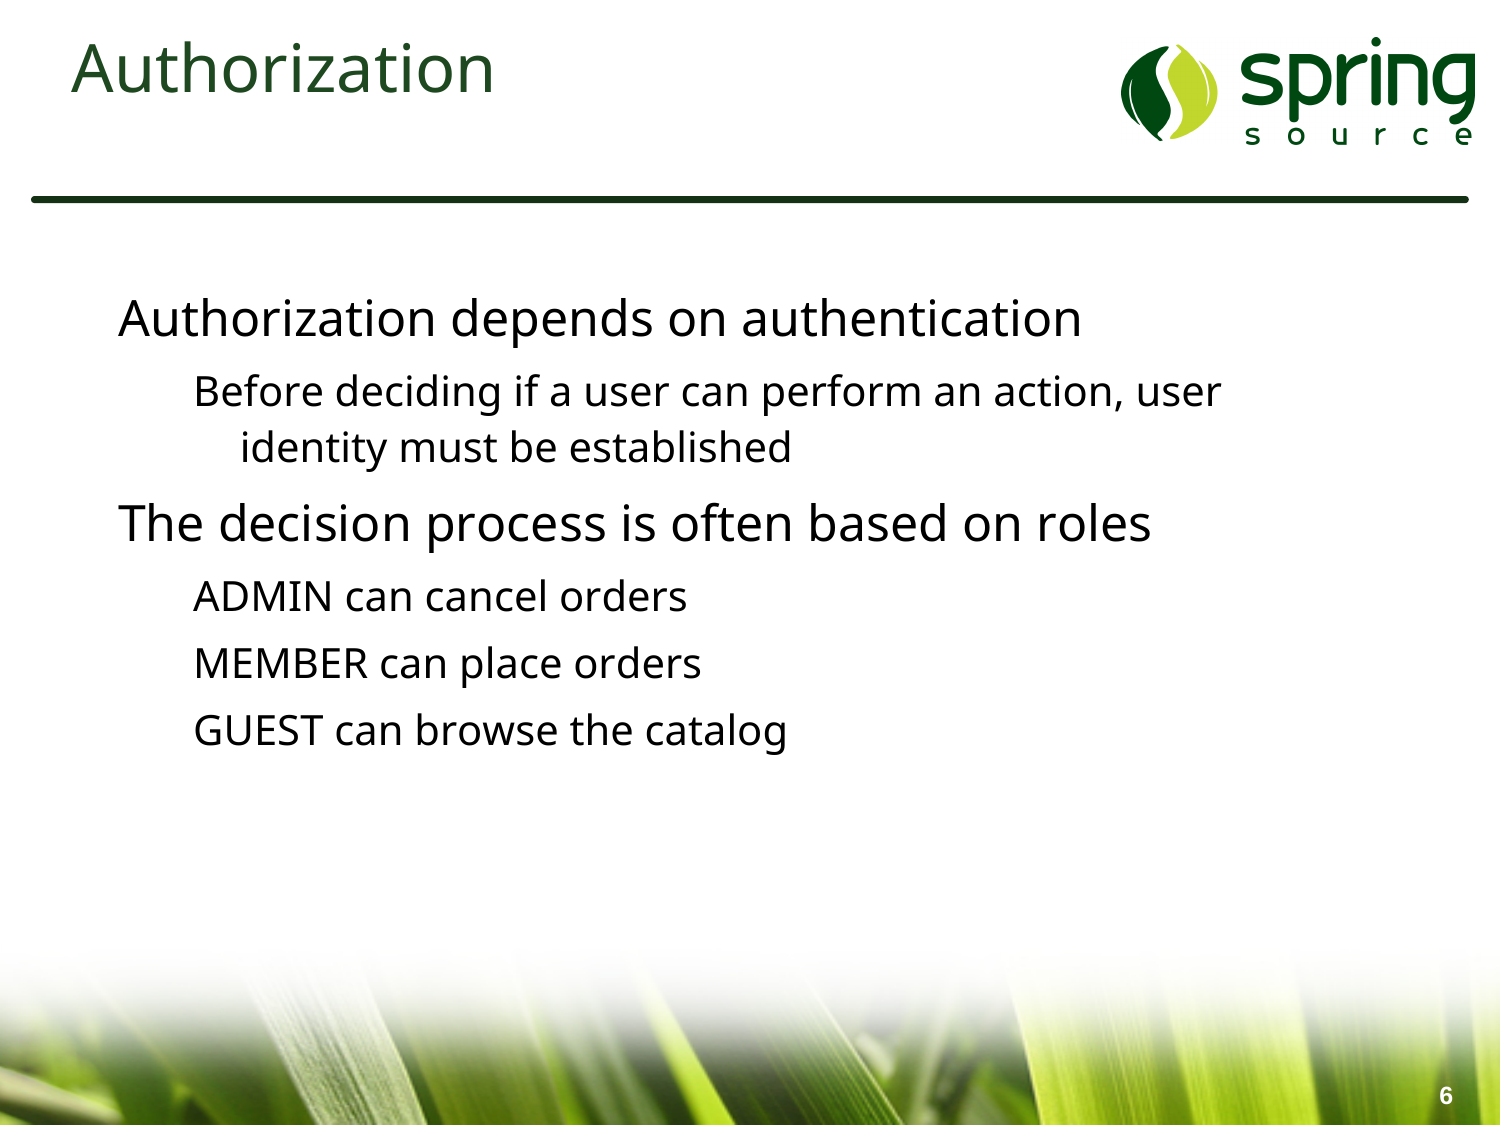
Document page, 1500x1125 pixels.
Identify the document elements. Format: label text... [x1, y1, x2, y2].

title Authorization [56, 13, 1089, 176]
list Authorization depends on authentication Before deciding if a user can perform an action, user identity must be established The decision process is often based on roles ADMIN can cancel orders MEMBER can place orders GUEST can browse the catalog [103, 275, 1394, 938]
picture [0, 944, 1500, 1125]
picture [1121, 37, 1475, 145]
